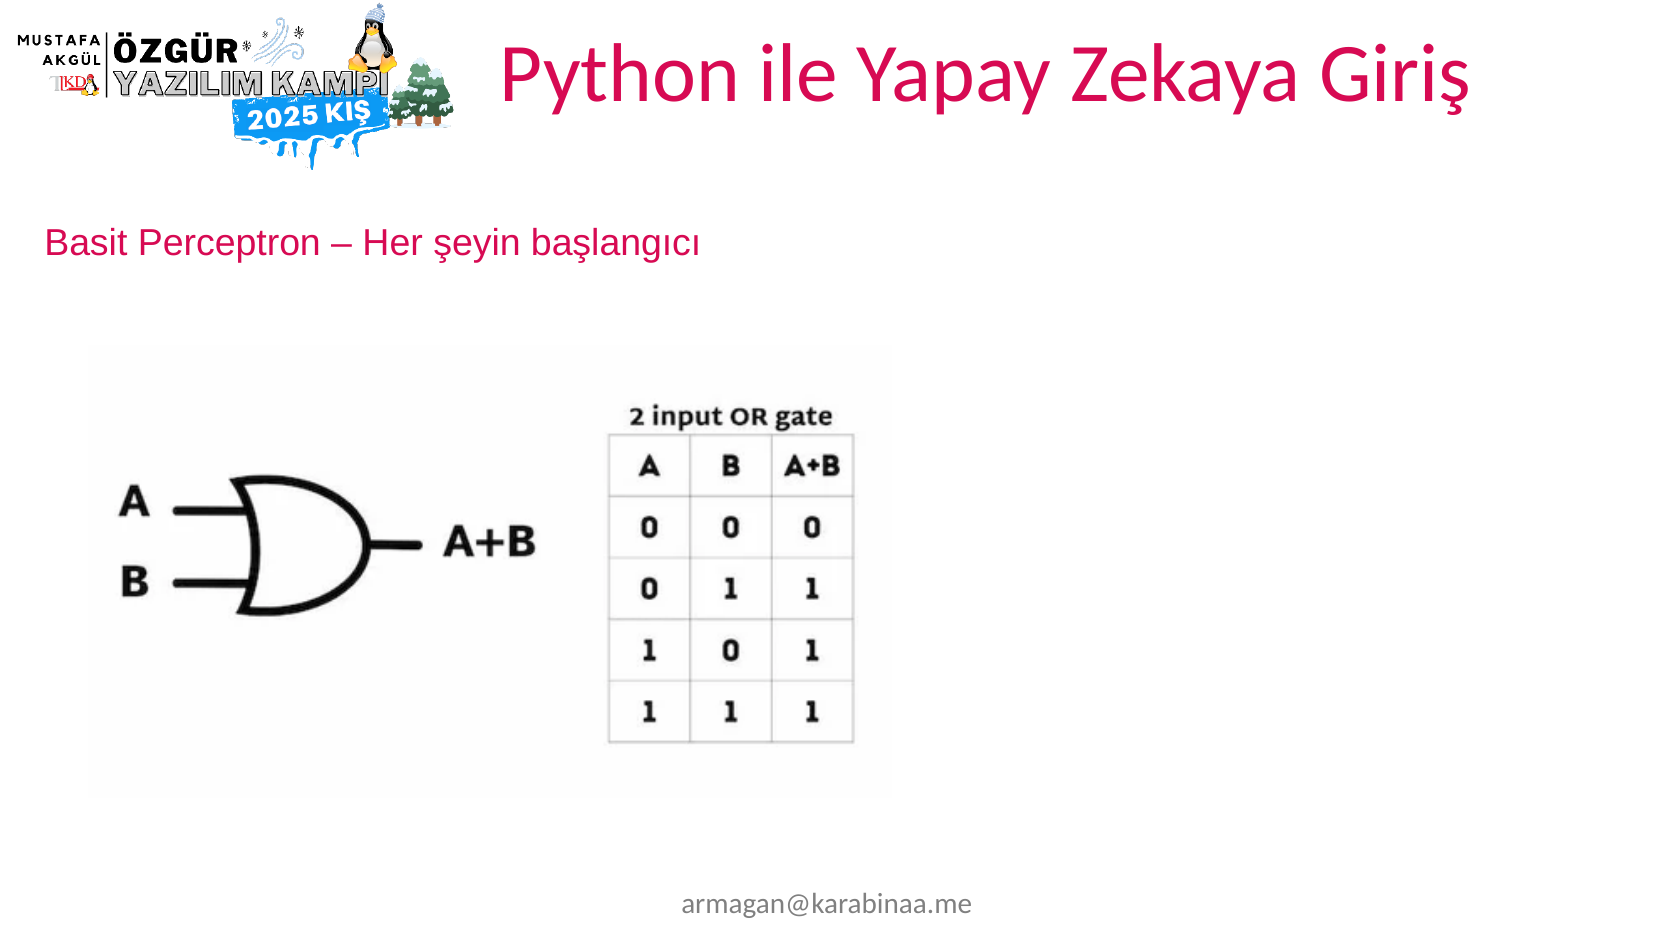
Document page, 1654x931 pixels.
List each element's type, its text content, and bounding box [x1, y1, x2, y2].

picture [88, 345, 892, 798]
text_box Basit Perceptron – Her şeyin başlangıcı [29, 213, 854, 271]
text_box Python ile Yapay Zekaya Giriş [484, 10, 1654, 126]
text_box armagan@karabinaa.me [0, 877, 1654, 928]
picture [0, 0, 463, 177]
